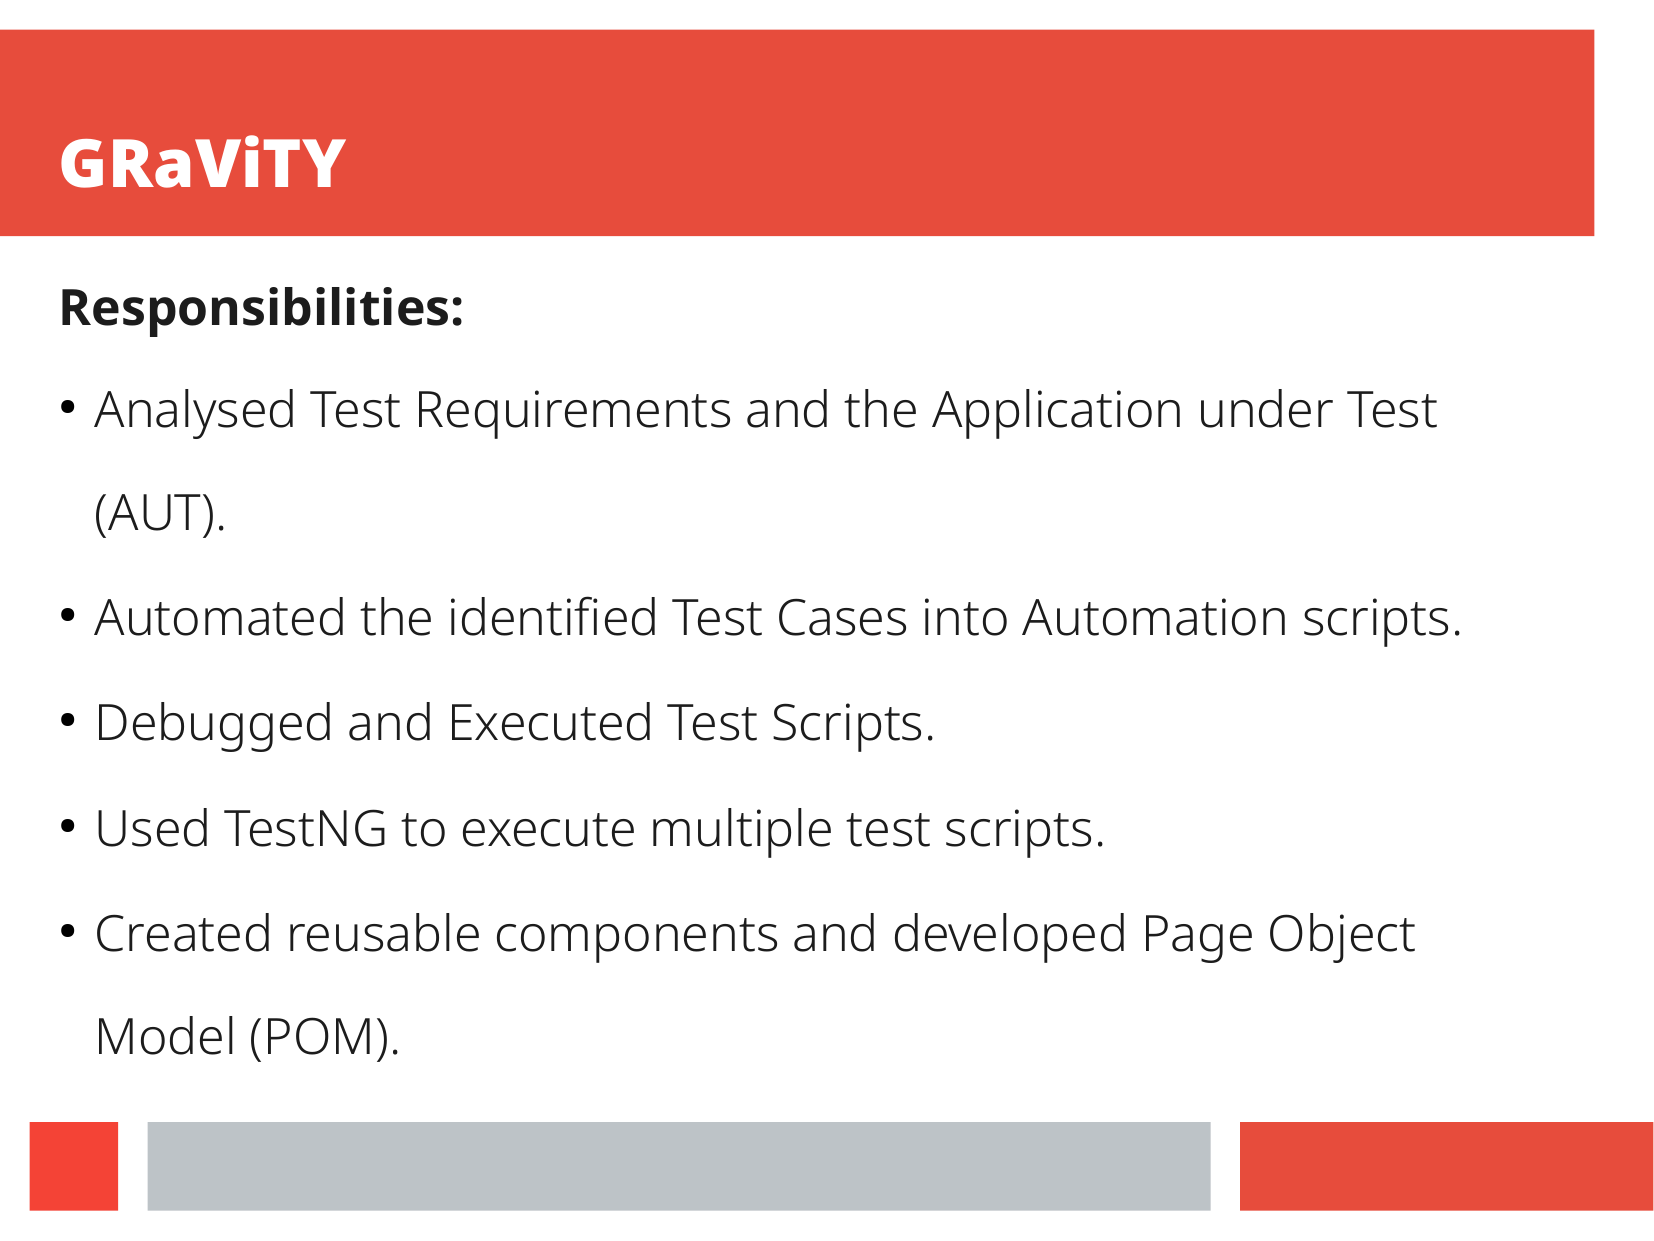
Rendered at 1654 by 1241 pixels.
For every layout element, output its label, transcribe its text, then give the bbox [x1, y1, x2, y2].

title GRaViTY [59, 59, 1595, 207]
subtitle Responsibilities: Analysed Test Requirements and the Application under Test (AUT). Automated the identified Test Cases into Automation scripts. Debugged and Executed Test Scripts. Used TestNG to execute multiple test scripts. Created reusable components and developed Page Object Model (POM). [59, 271, 1565, 1093]
